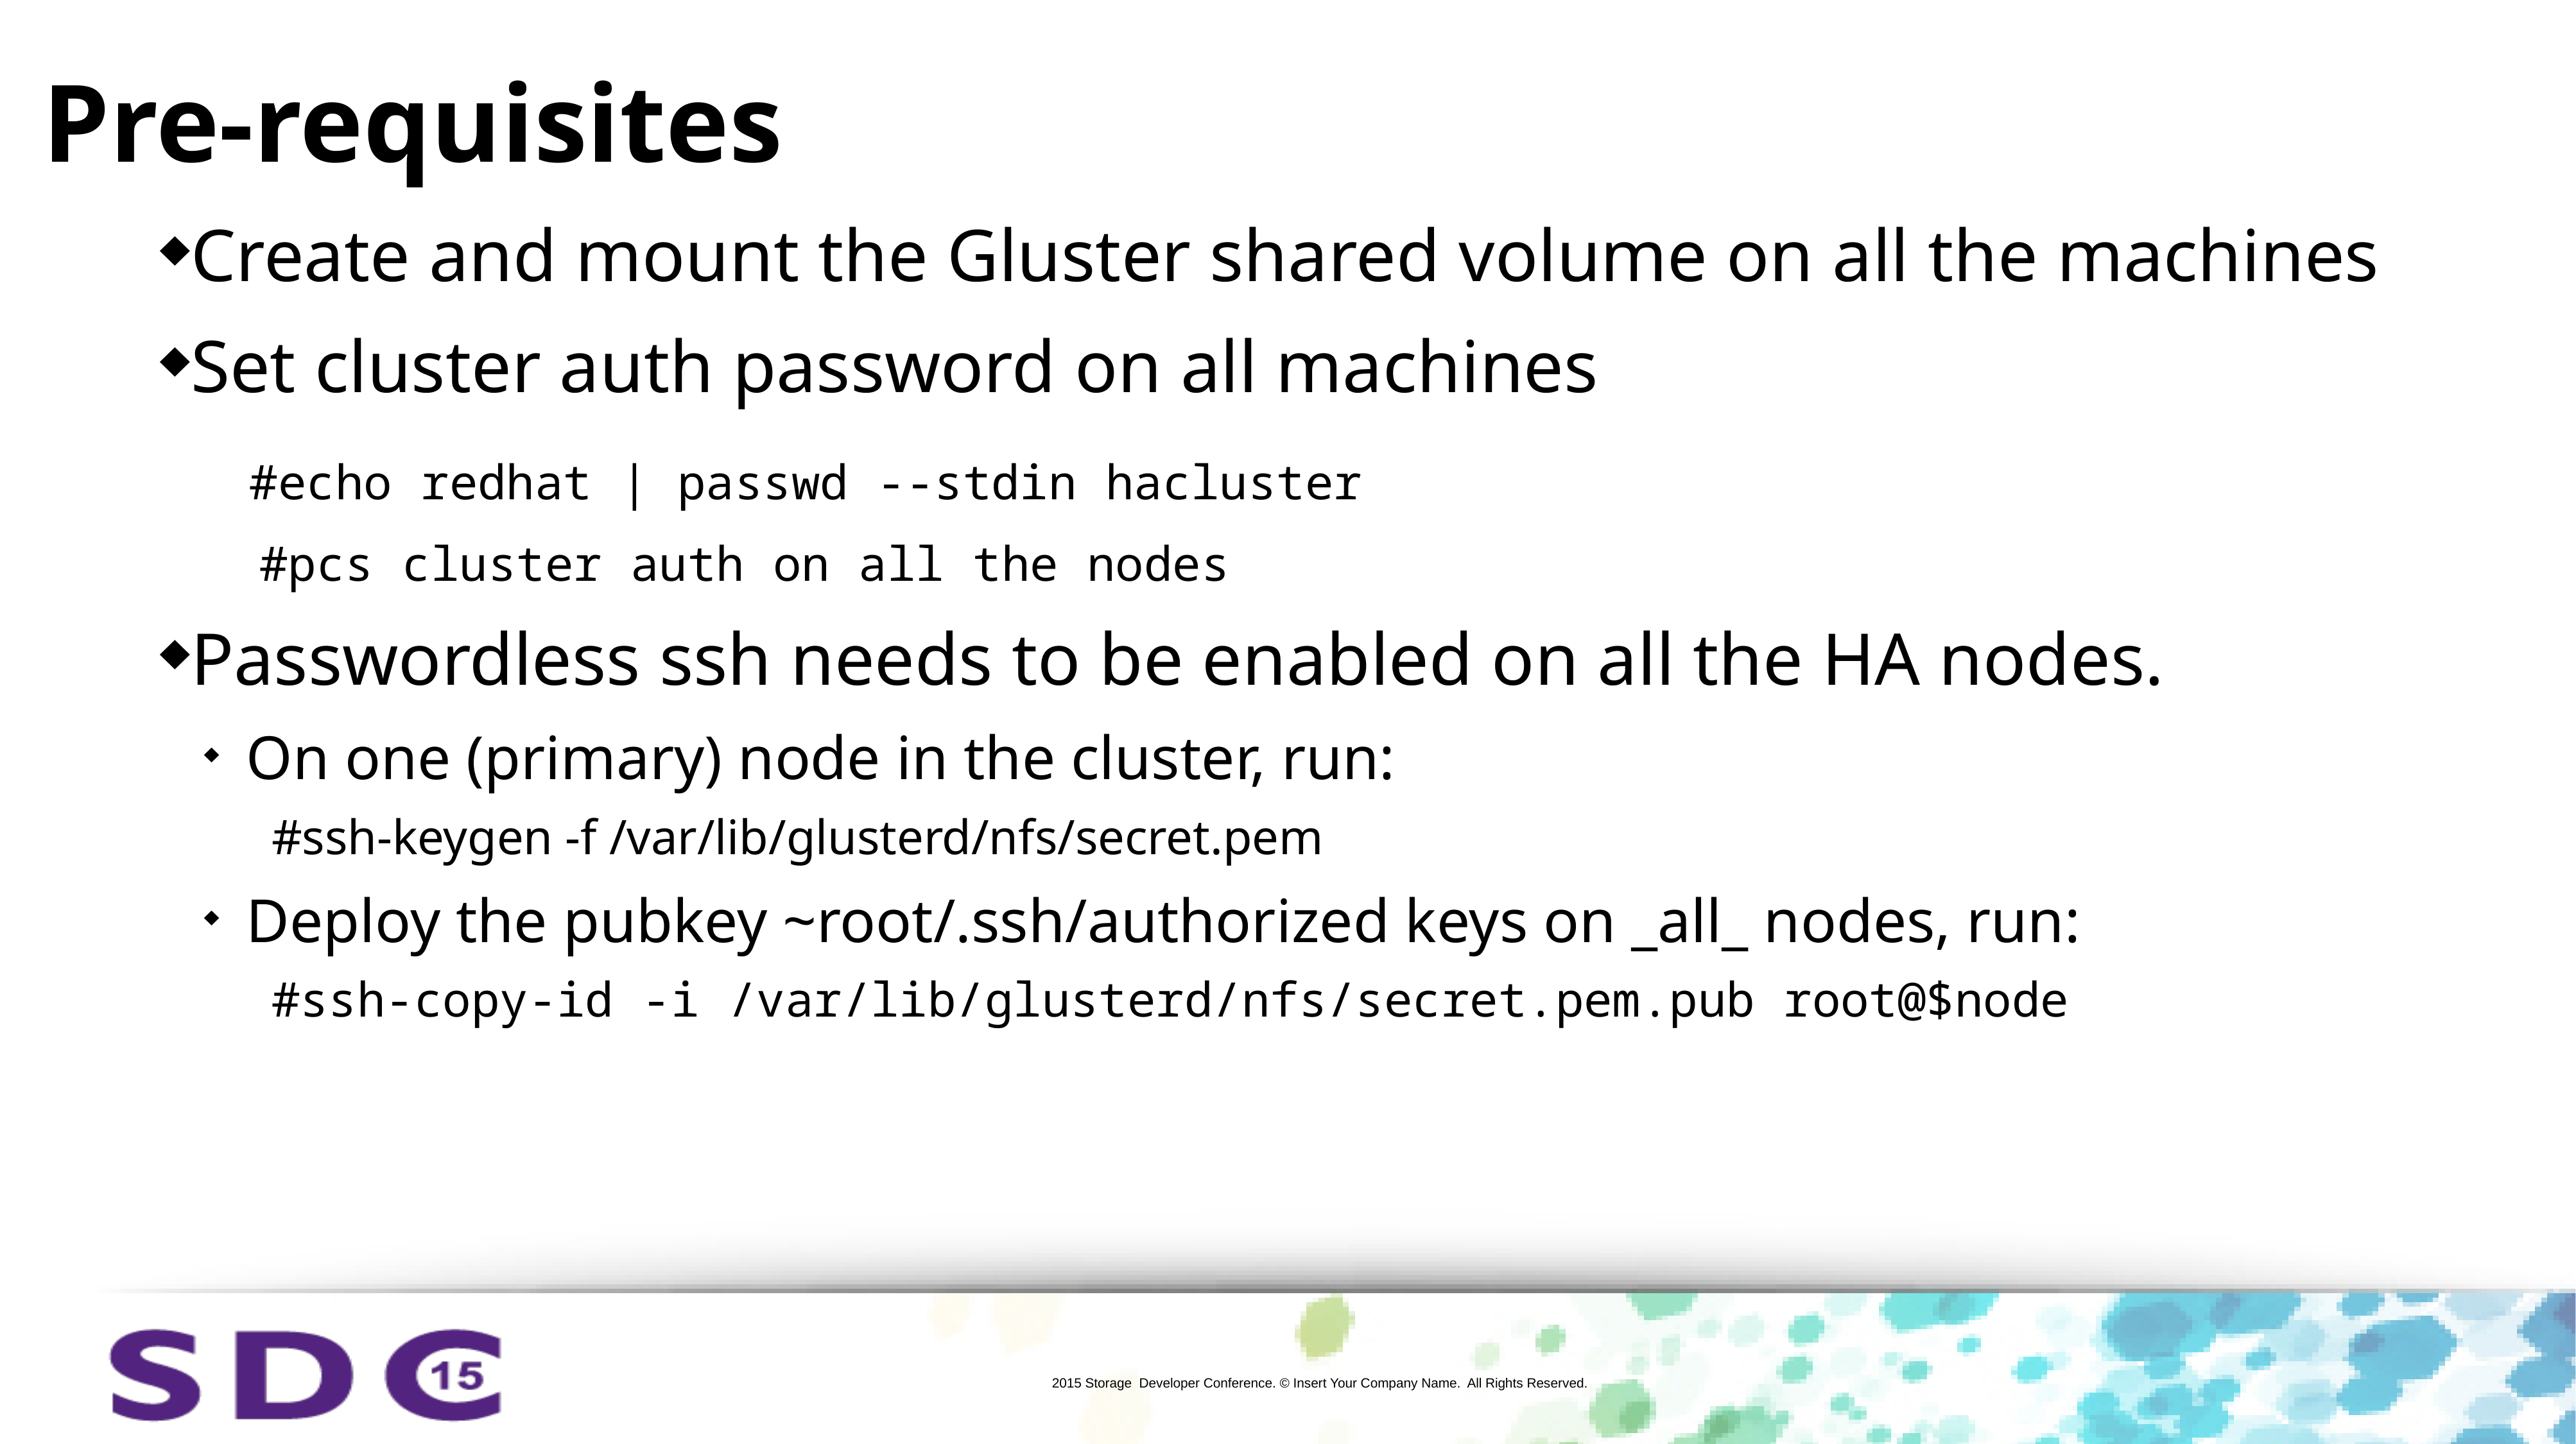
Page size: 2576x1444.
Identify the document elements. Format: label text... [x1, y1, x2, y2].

picture [0, 994, 2576, 1444]
list Create and mount the Gluster shared volume on all the machines Set cluster auth password on all machines #echo redhat | passwd --stdin hacluster #pcs cluster auth on all the nodes Passwordless ssh needs to be enabled on all the HA nodes. On one (primary) node in the cluster, run: #ssh-keygen -f /var/lib/glusterd/nfs/secret.pem Deploy the pubkey ~root/.ssh/authorized keys on _all_ nodes, run: #ssh-copy-id -i /var/lib/glusterd/nfs/secret.pem.pub root@$node [109, 205, 2428, 1043]
title Pre-requisites [42, 0, 2361, 241]
